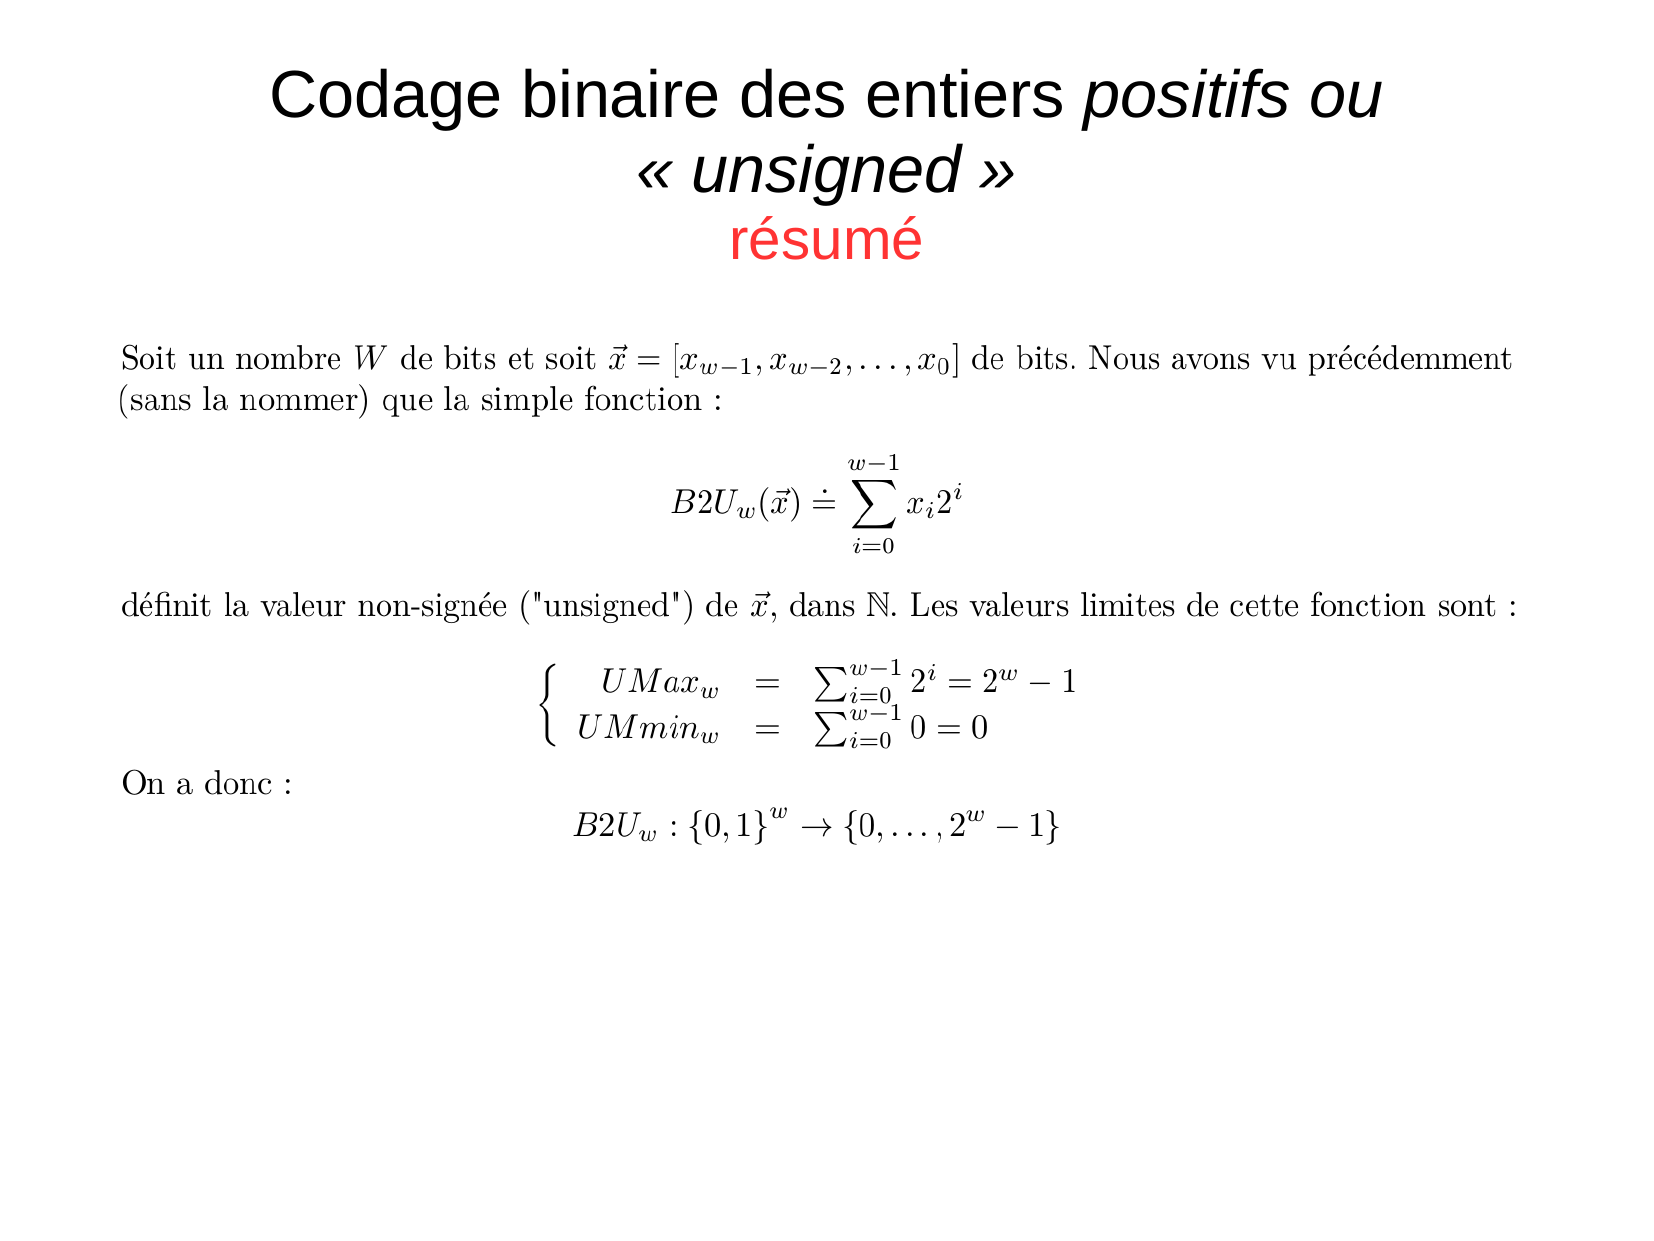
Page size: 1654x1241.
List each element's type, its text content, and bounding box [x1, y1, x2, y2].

picture [94, 330, 1548, 863]
title Codage binaire des entiers positifs ou « unsigned » résumé [82, 57, 1571, 272]
